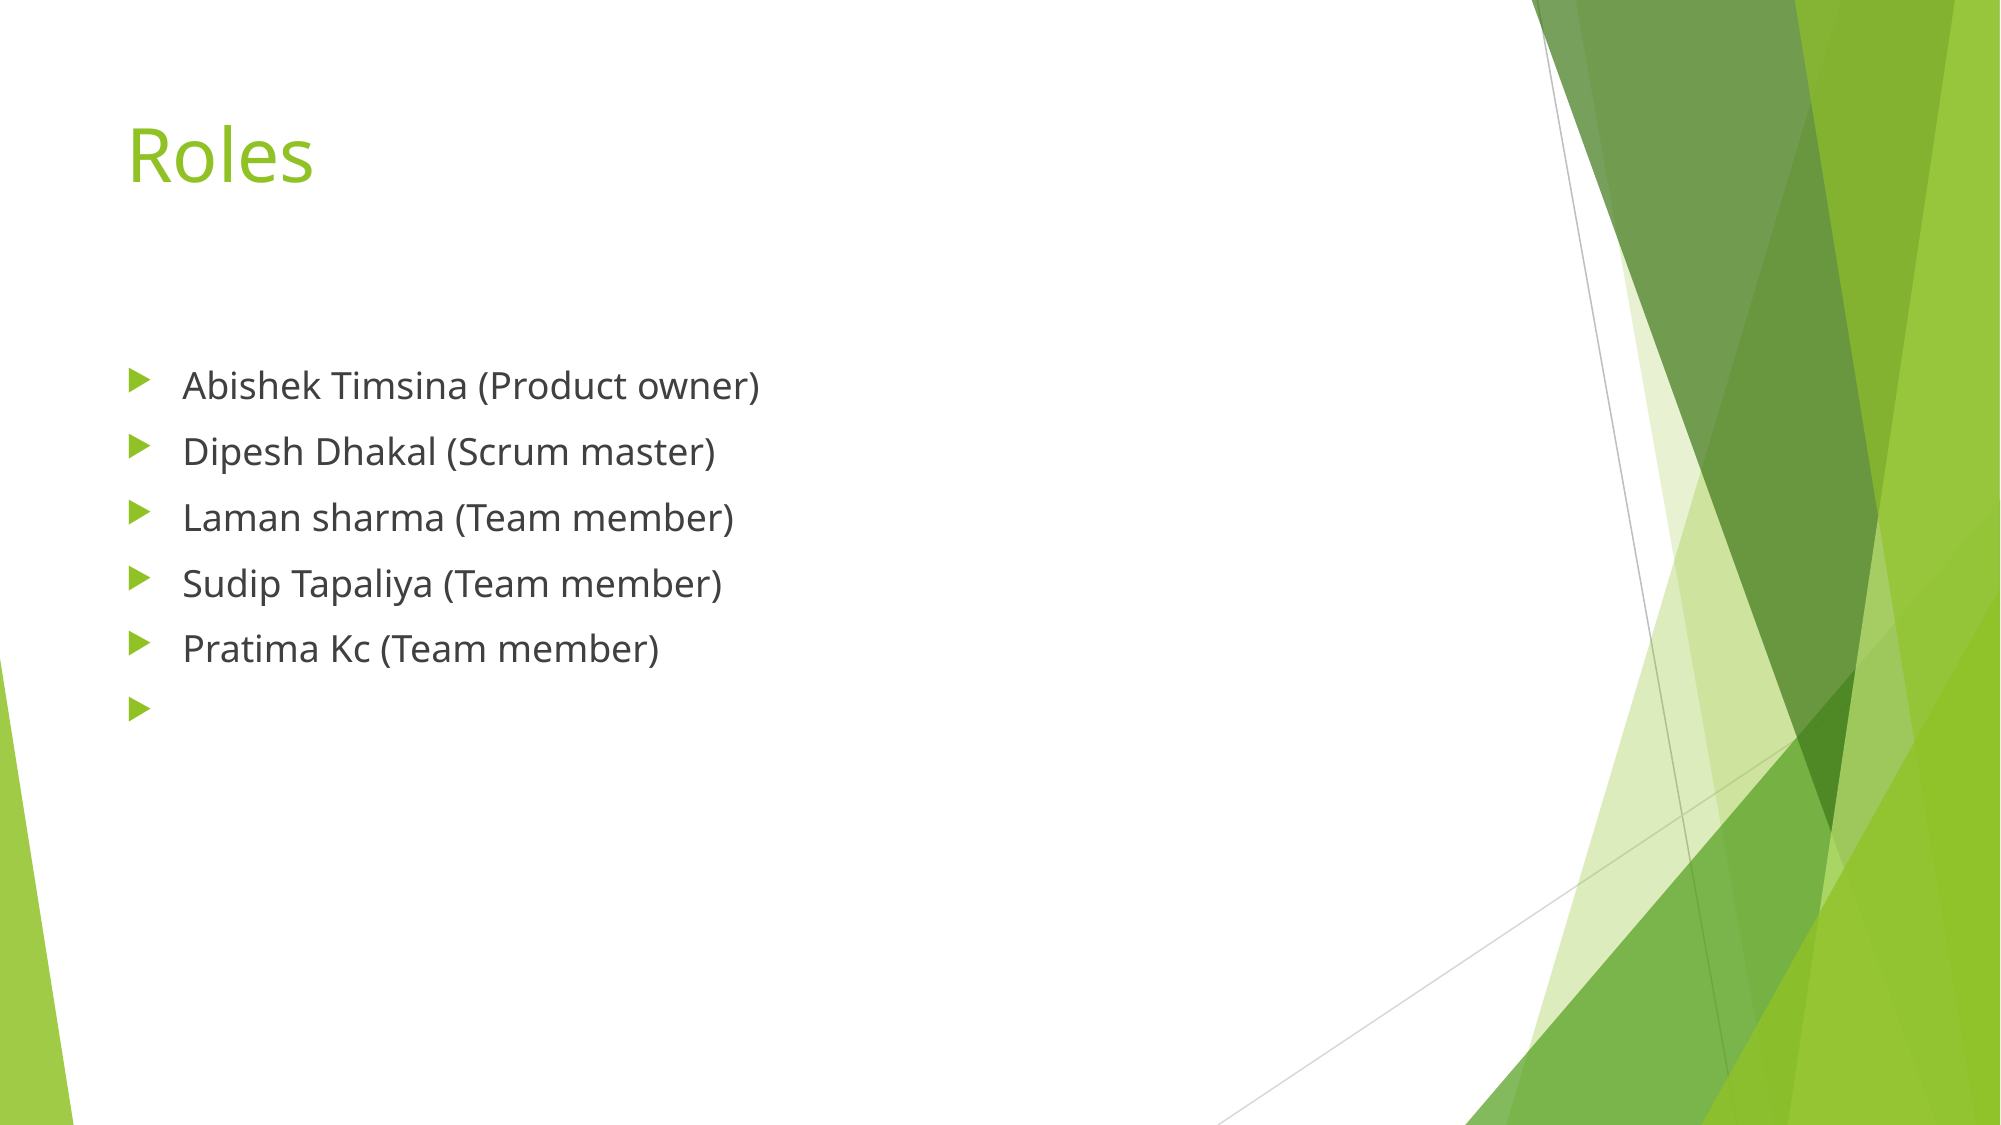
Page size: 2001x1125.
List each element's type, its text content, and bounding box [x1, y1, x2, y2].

list Abishek Timsina (Product owner) Dipesh Dhakal (Scrum master) Laman sharma (Team member) Sudip Tapaliya (Team member) Pratima Kc (Team member) [111, 354, 1522, 992]
title Roles [111, 99, 1522, 317]
